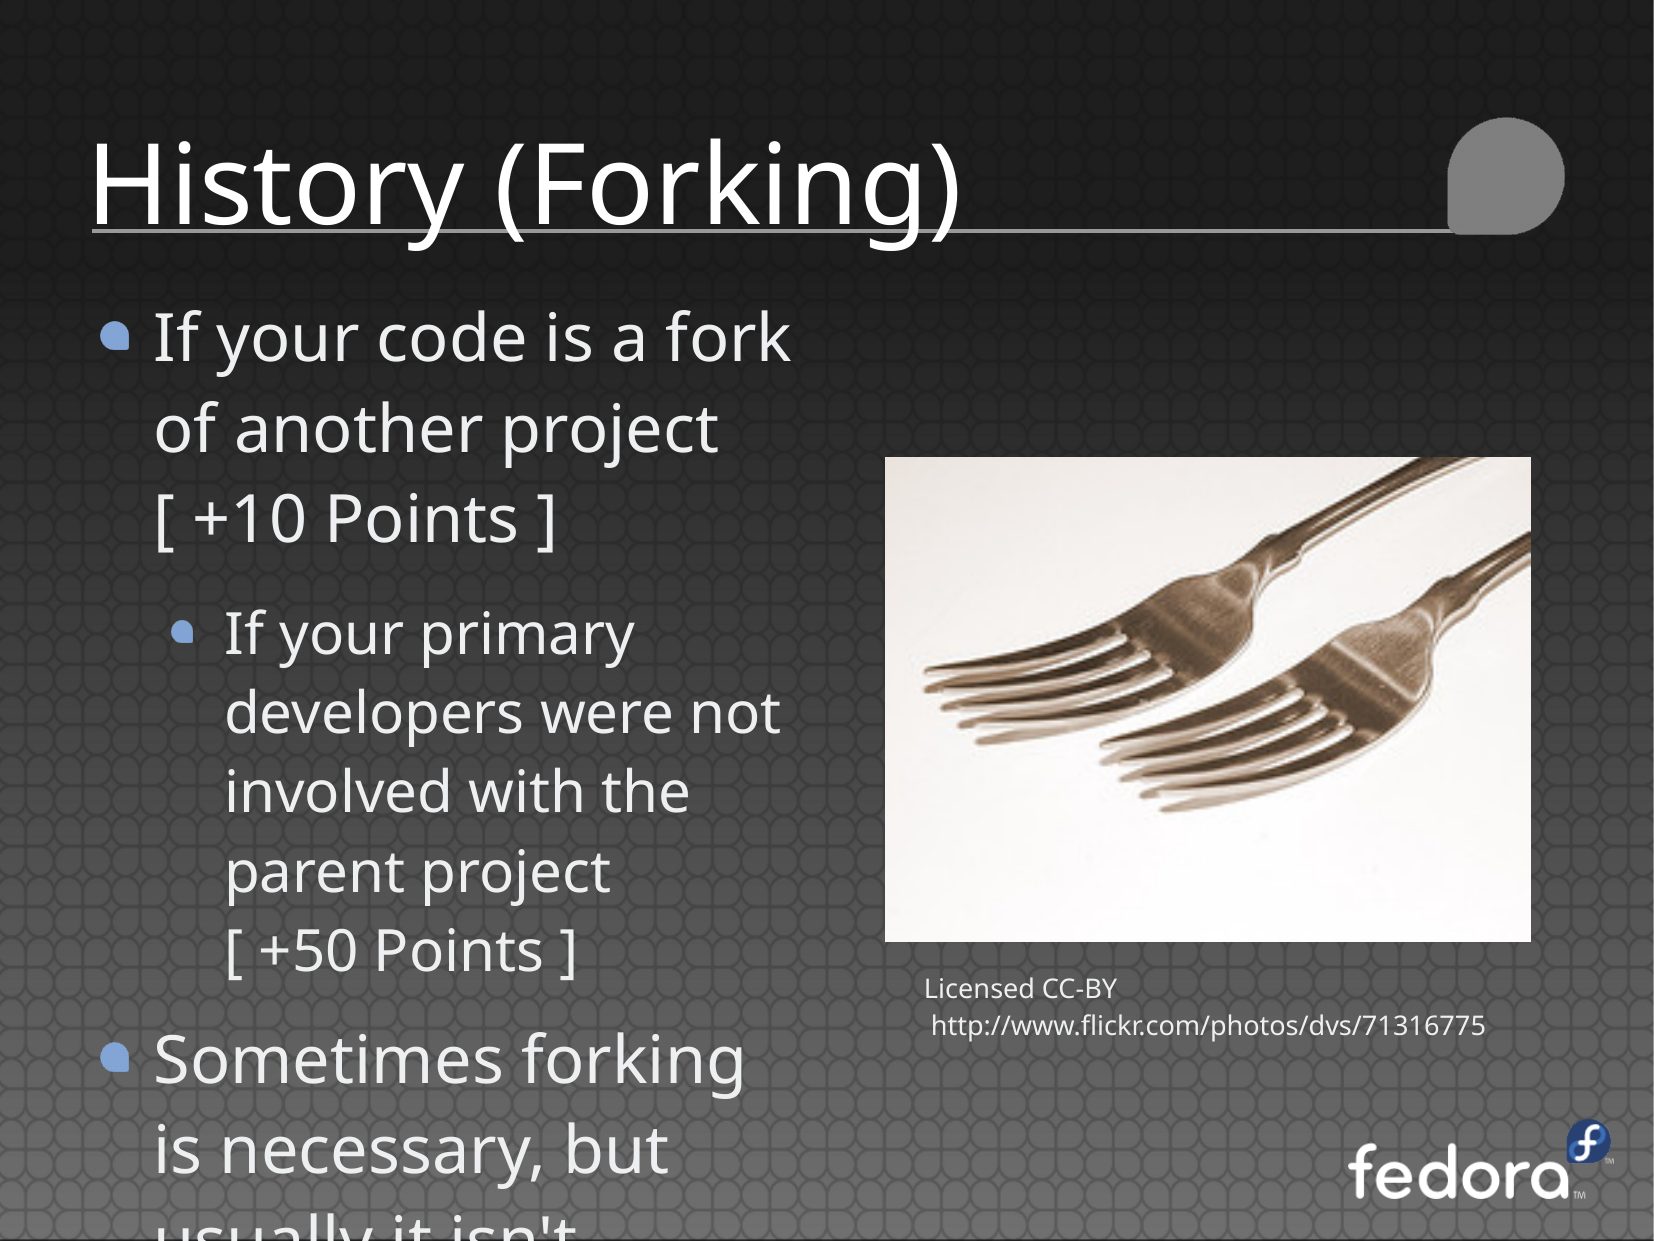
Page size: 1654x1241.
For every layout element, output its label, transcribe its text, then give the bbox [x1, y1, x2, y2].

title History (Forking) [86, 112, 1576, 249]
list If your code is a fork of another project [ +10 Points ] If your primary developers were not involved with the parent project [ +50 Points ] Sometimes forking is necessary, but usually it isn't. [82, 290, 809, 1149]
text_box Licensed CC-BY http://www.flickr.com/photos/dvs/71316775 [917, 962, 1493, 1040]
picture [510, 1233, 528, 1241]
picture [0, 0, 1654, 1241]
